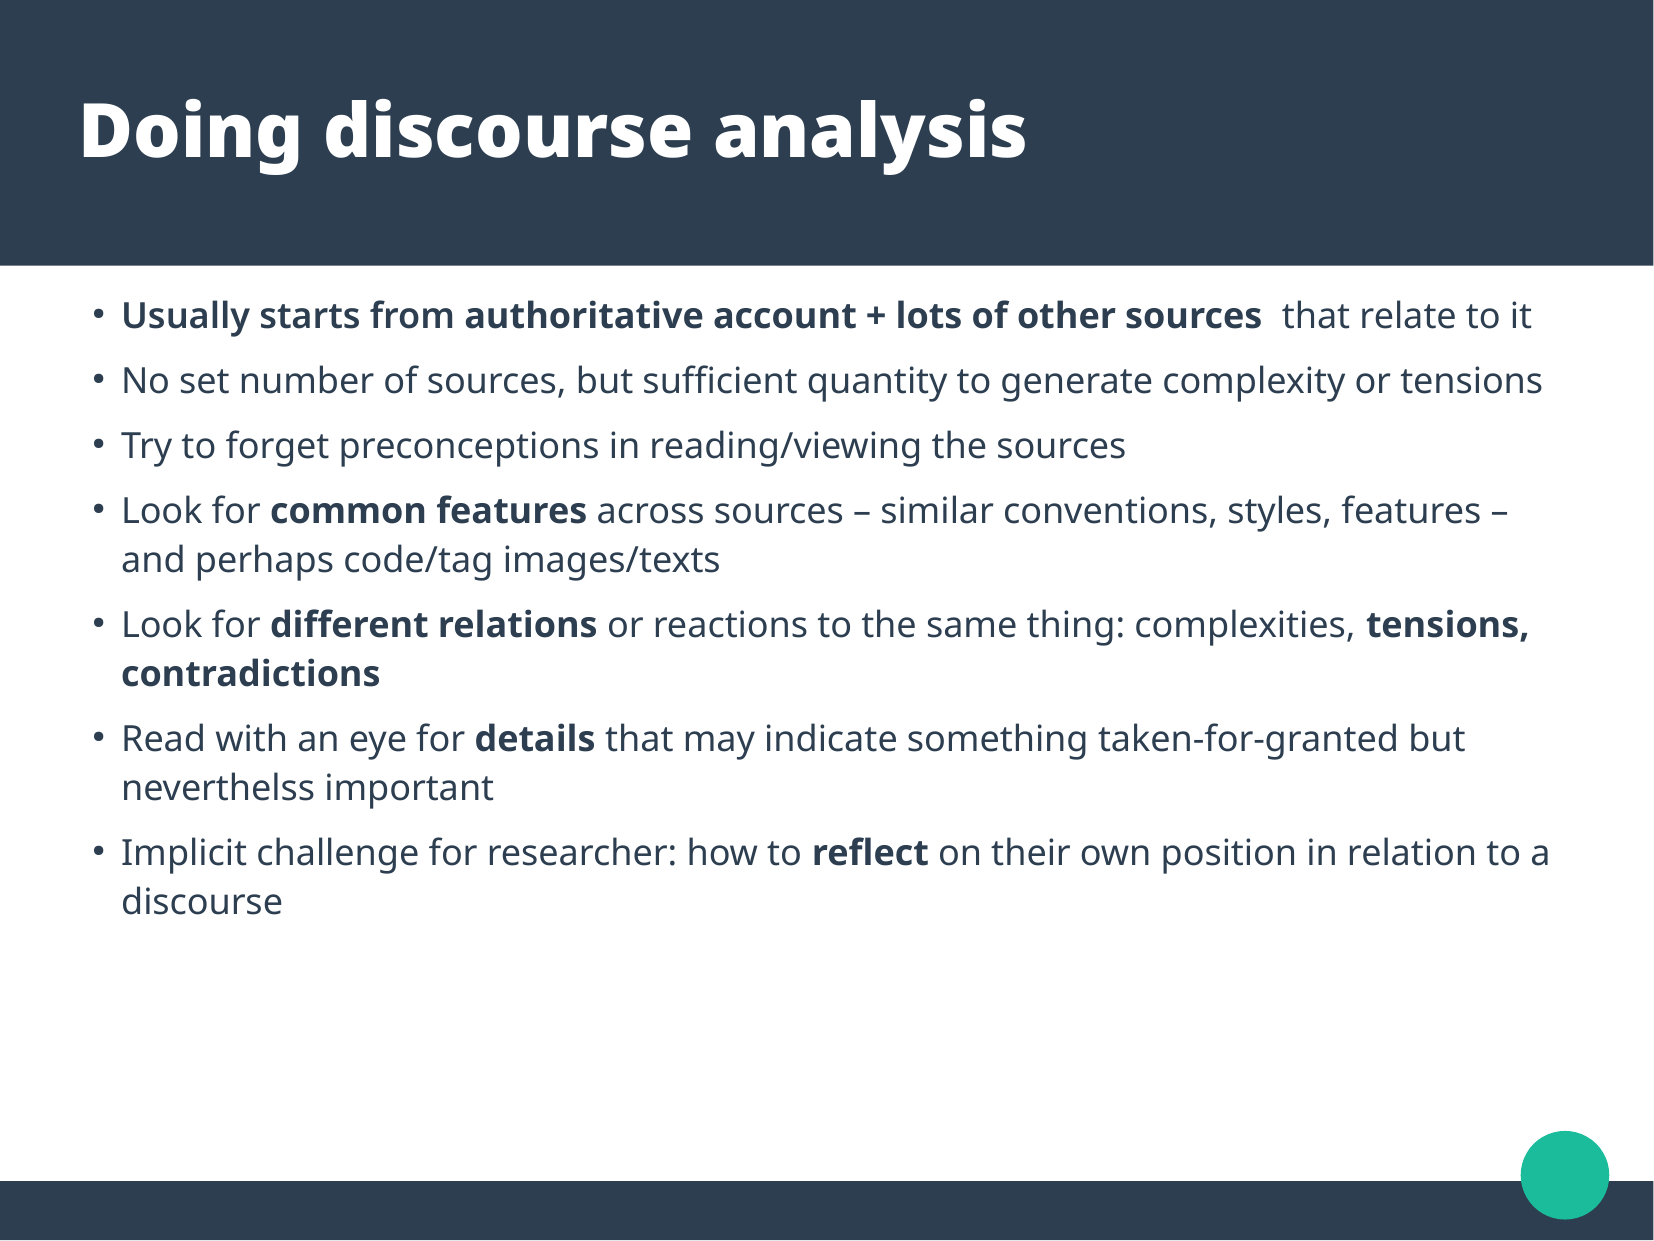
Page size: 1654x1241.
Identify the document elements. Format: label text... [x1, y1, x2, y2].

title Doing discourse analysis [59, 49, 1595, 207]
list Usually starts from authoritative account + lots of other sources that relate to it No set number of sources, but sufficient quantity to generate complexity or tensions Try to forget preconceptions in reading/viewing the sources Look for common features across sources – similar conventions, styles, features – and perhaps code/tag images/texts Look for different relations or reactions to the same thing: complexities, tensions, contradictions Read with an eye for details that may indicate something taken-for-granted but neverthelss important Implicit challenge for researcher: how to reflect on their own position in relation to a discourse [82, 290, 1571, 1010]
